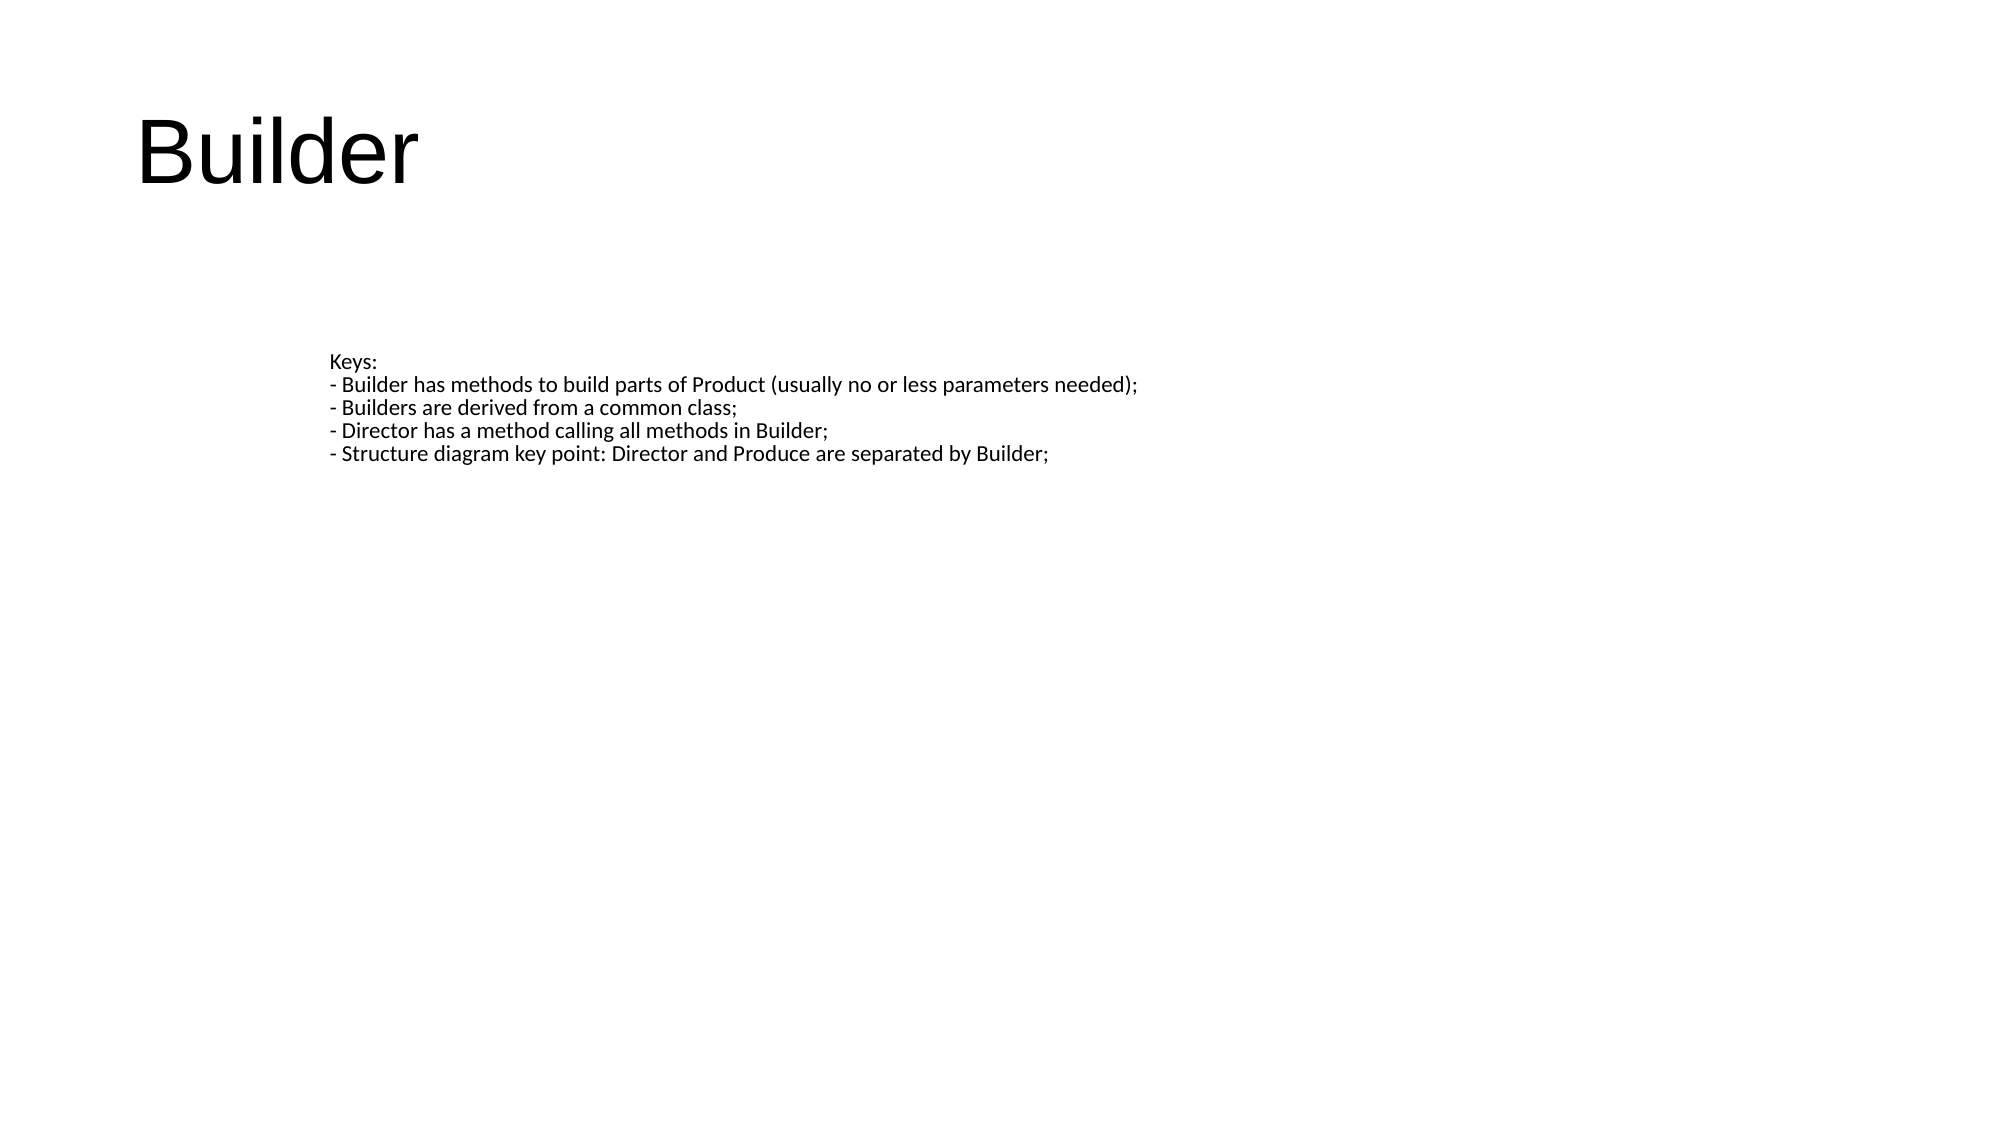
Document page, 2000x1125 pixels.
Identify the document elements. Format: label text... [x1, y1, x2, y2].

title Builder [135, 105, 448, 208]
text_box Keys: - Builder has methods to build parts of Product (usually no or less parameters needed); - Builders are derived from a common class; - Director has a method calling all methods in Builder; - Structure diagram key point: Director and Produce are separated by Builder; [315, 345, 1186, 502]
